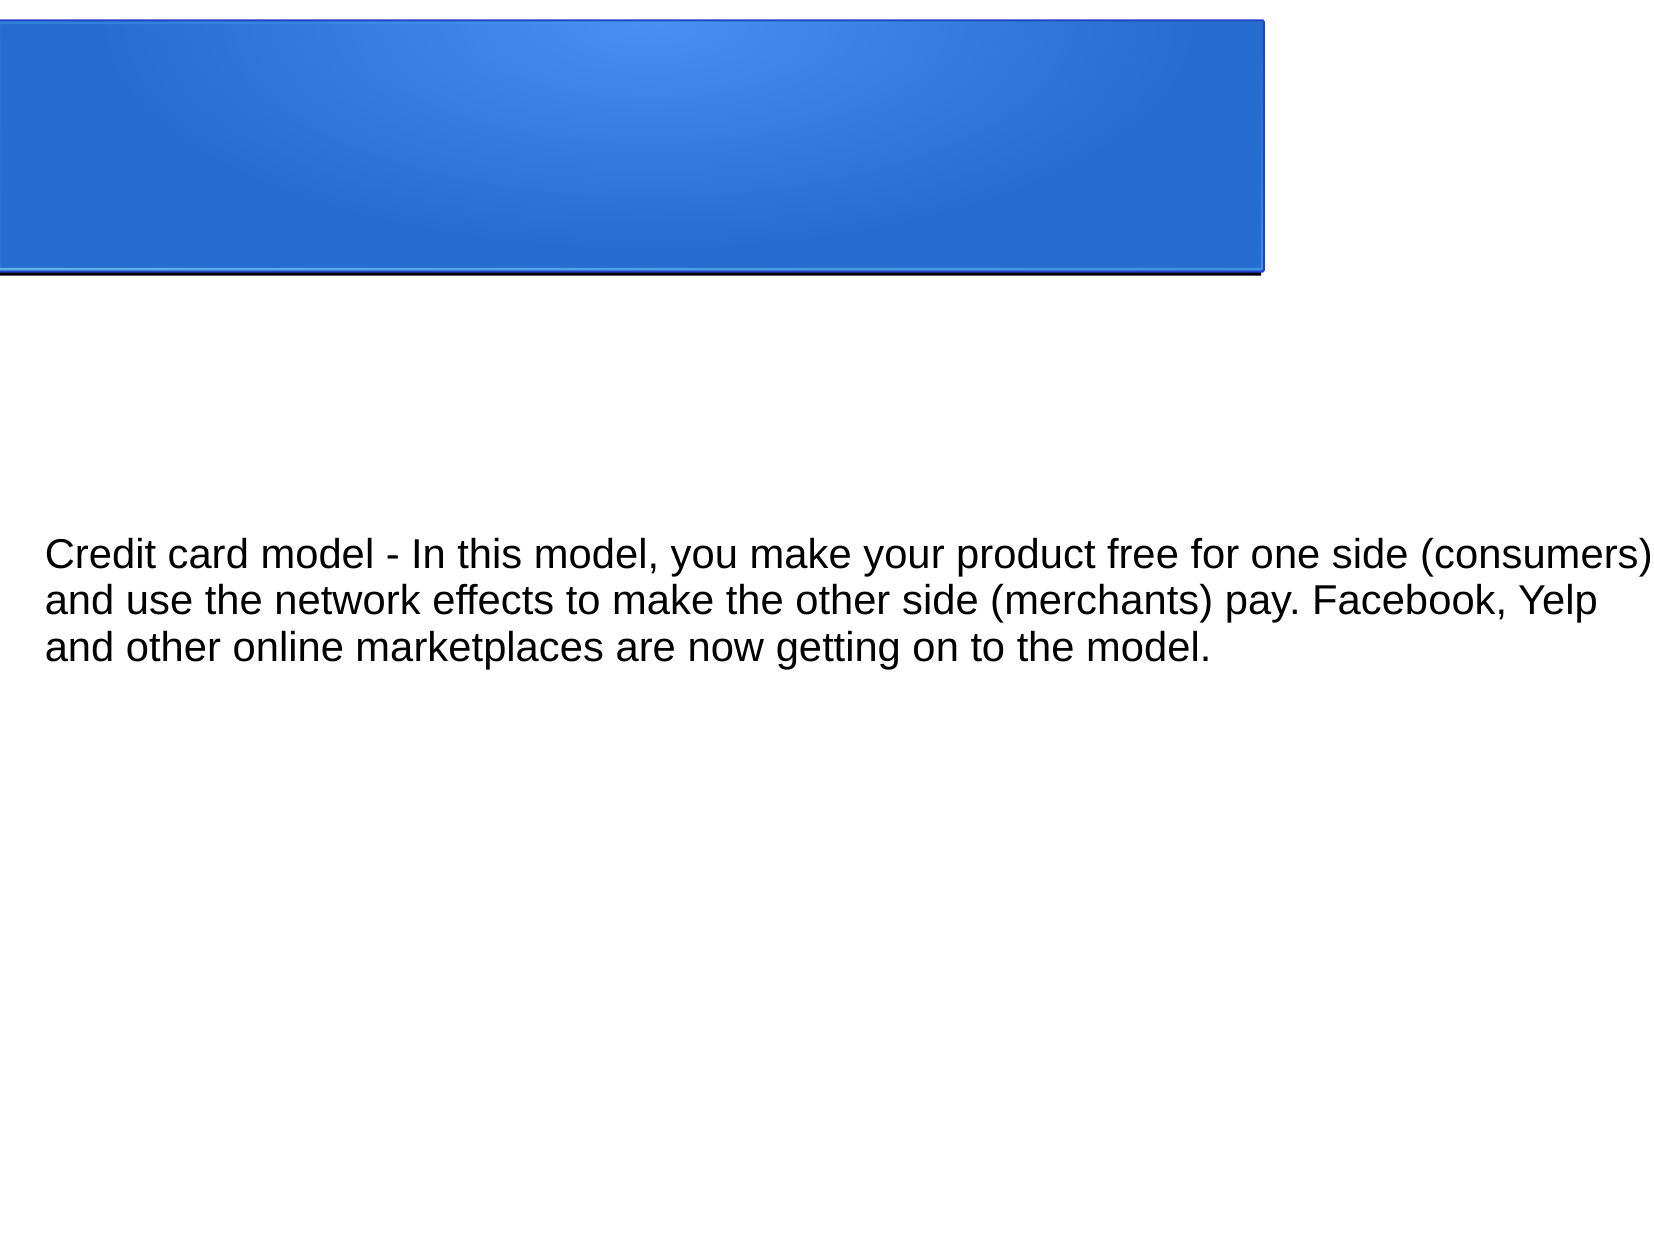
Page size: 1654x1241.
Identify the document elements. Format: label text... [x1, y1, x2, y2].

text_box Credit card model - In this model, you make your product free for one side (consumers) and use the network effects to make the other side (merchants) pay. Facebook, Yelp and other online marketplaces are now getting on to the model. [30, 523, 1654, 679]
